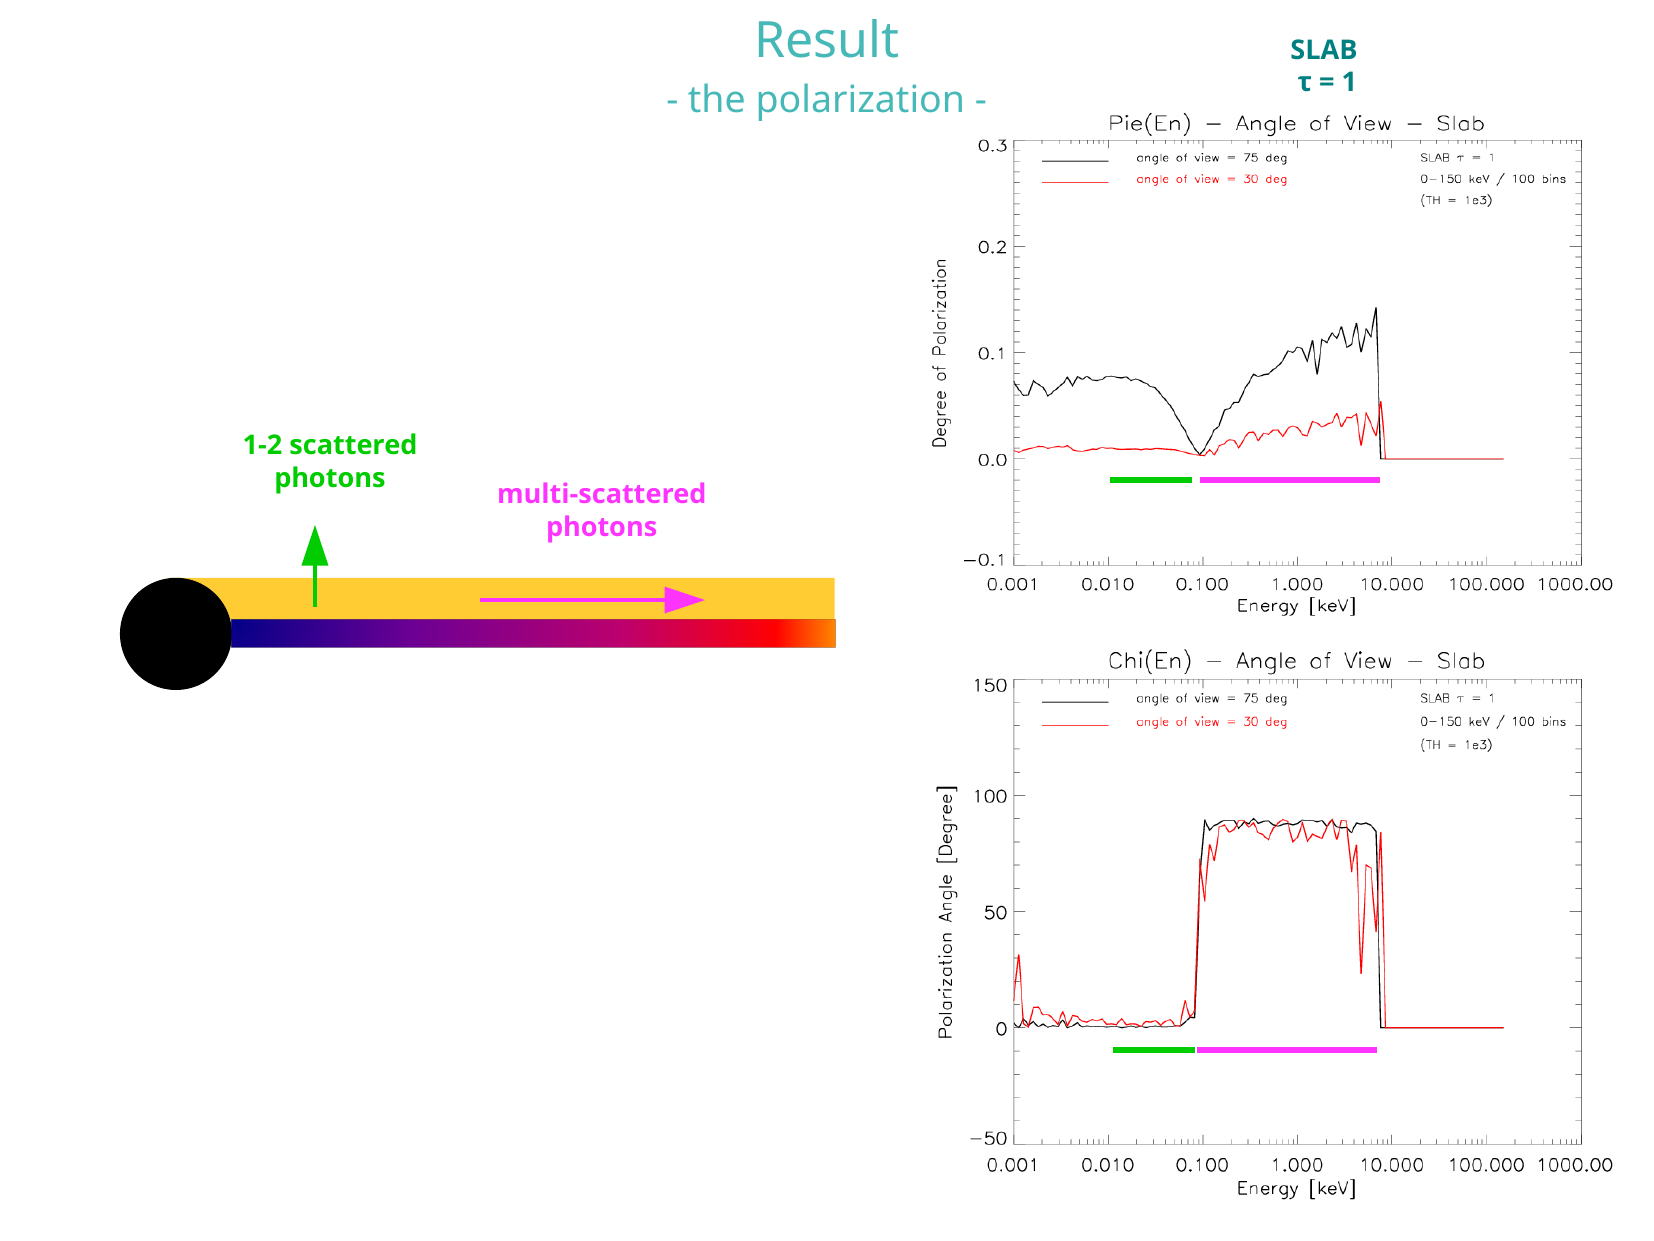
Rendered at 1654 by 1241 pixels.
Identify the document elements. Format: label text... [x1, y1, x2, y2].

text_box multi-scattered photons [466, 469, 737, 550]
picture [900, 118, 1614, 631]
picture [900, 644, 1614, 1216]
text_box [119, 577, 835, 691]
text_box 1-2 scattered photons [195, 419, 466, 501]
picture [230, 618, 837, 649]
title Result - the polarization - [0, 10, 1654, 118]
